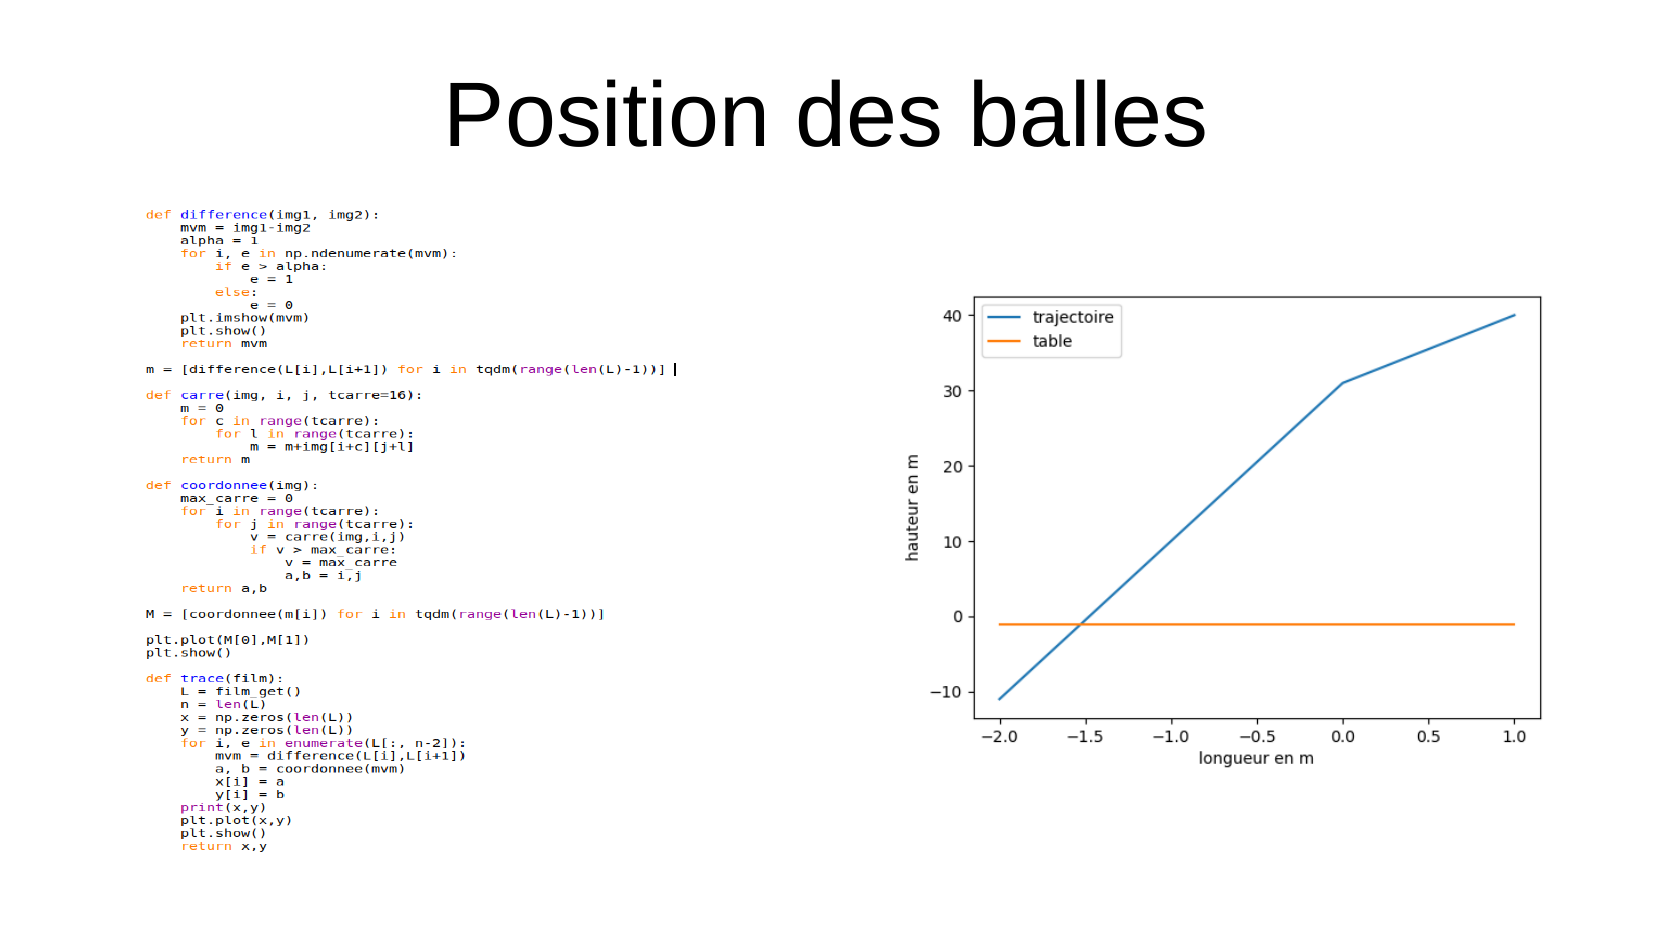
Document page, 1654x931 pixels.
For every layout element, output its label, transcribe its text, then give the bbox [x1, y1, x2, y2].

picture [144, 206, 680, 857]
picture [887, 236, 1595, 773]
title Position des balles [82, 37, 1571, 193]
